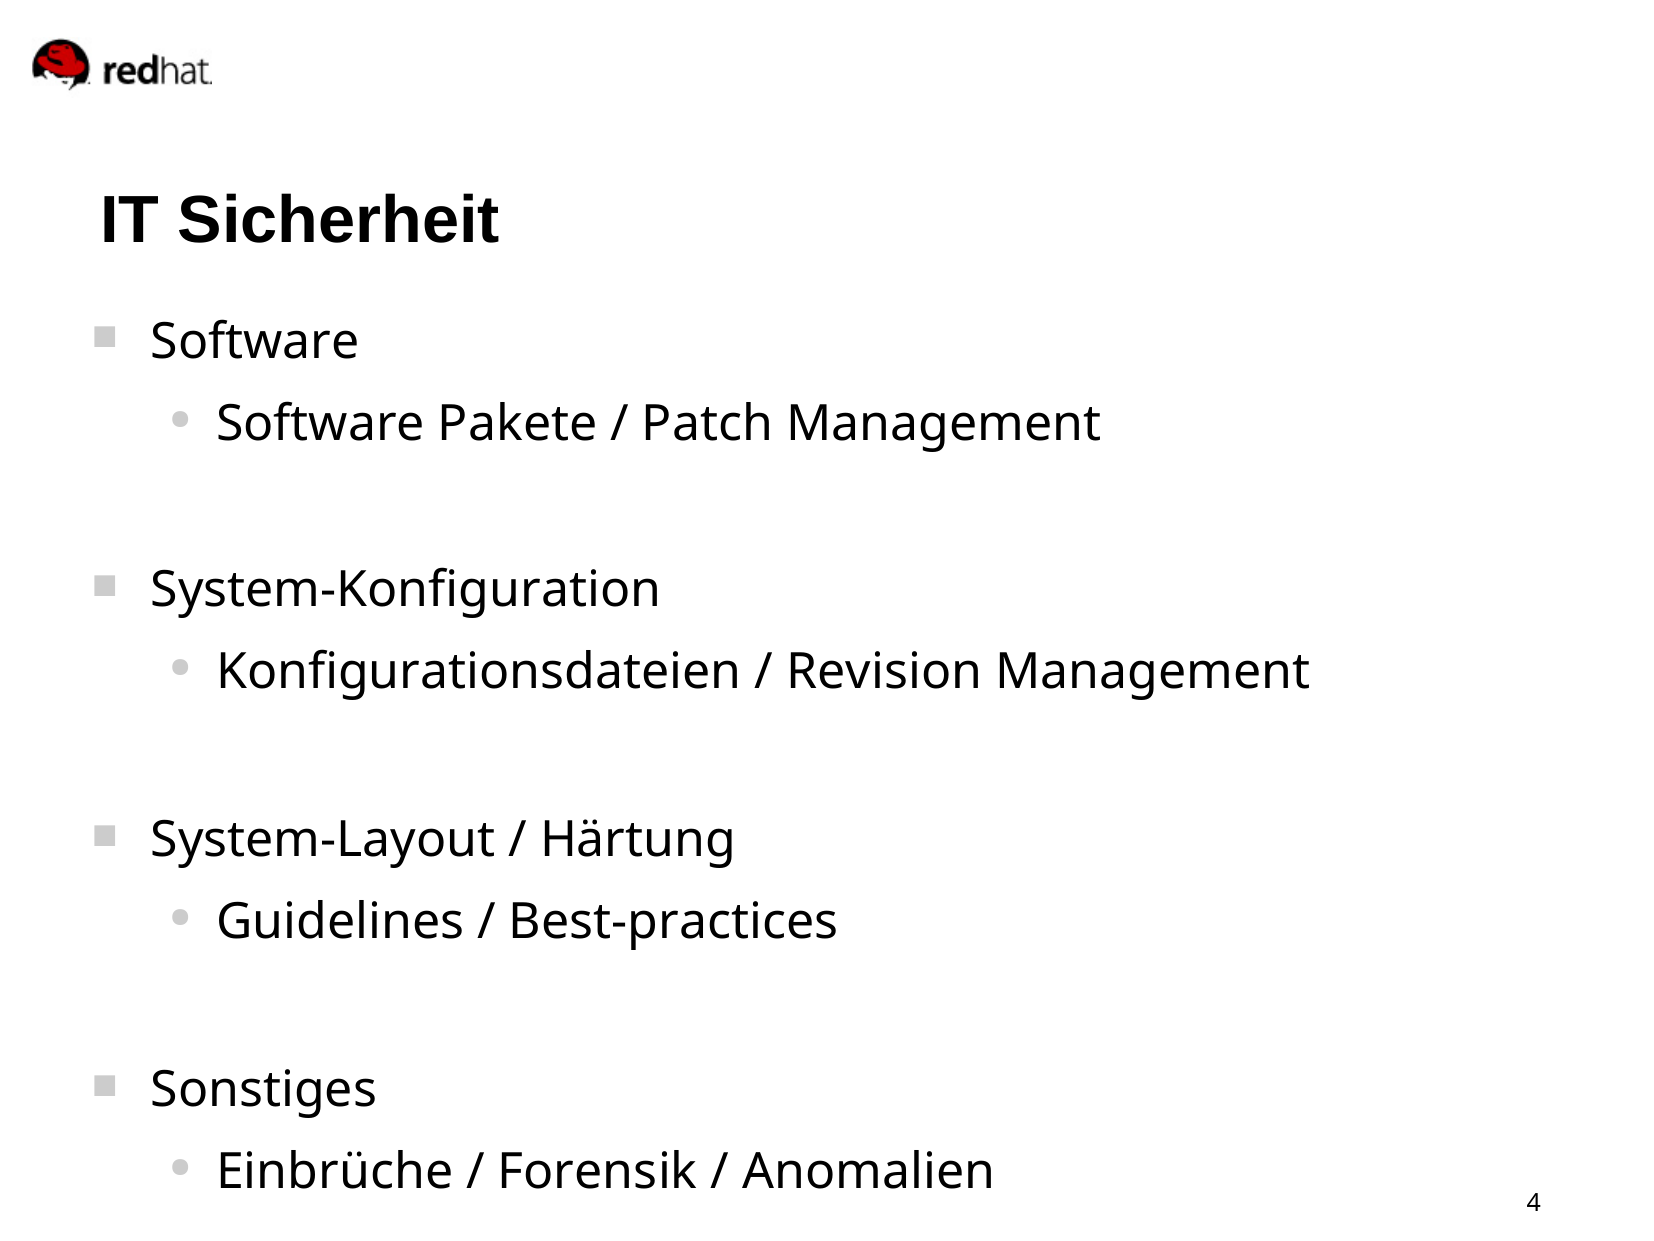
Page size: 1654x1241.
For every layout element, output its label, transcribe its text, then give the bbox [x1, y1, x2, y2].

list Software Software Pakete / Patch Management System-Konfiguration Konfigurationsdateien / Revision Management System-Layout / Härtung Guidelines / Best-practices Sonstiges Einbrüche / Forensik / Anomalien [94, 304, 1500, 1174]
picture [31, 37, 212, 98]
title IT Sicherheit [100, 164, 1506, 275]
